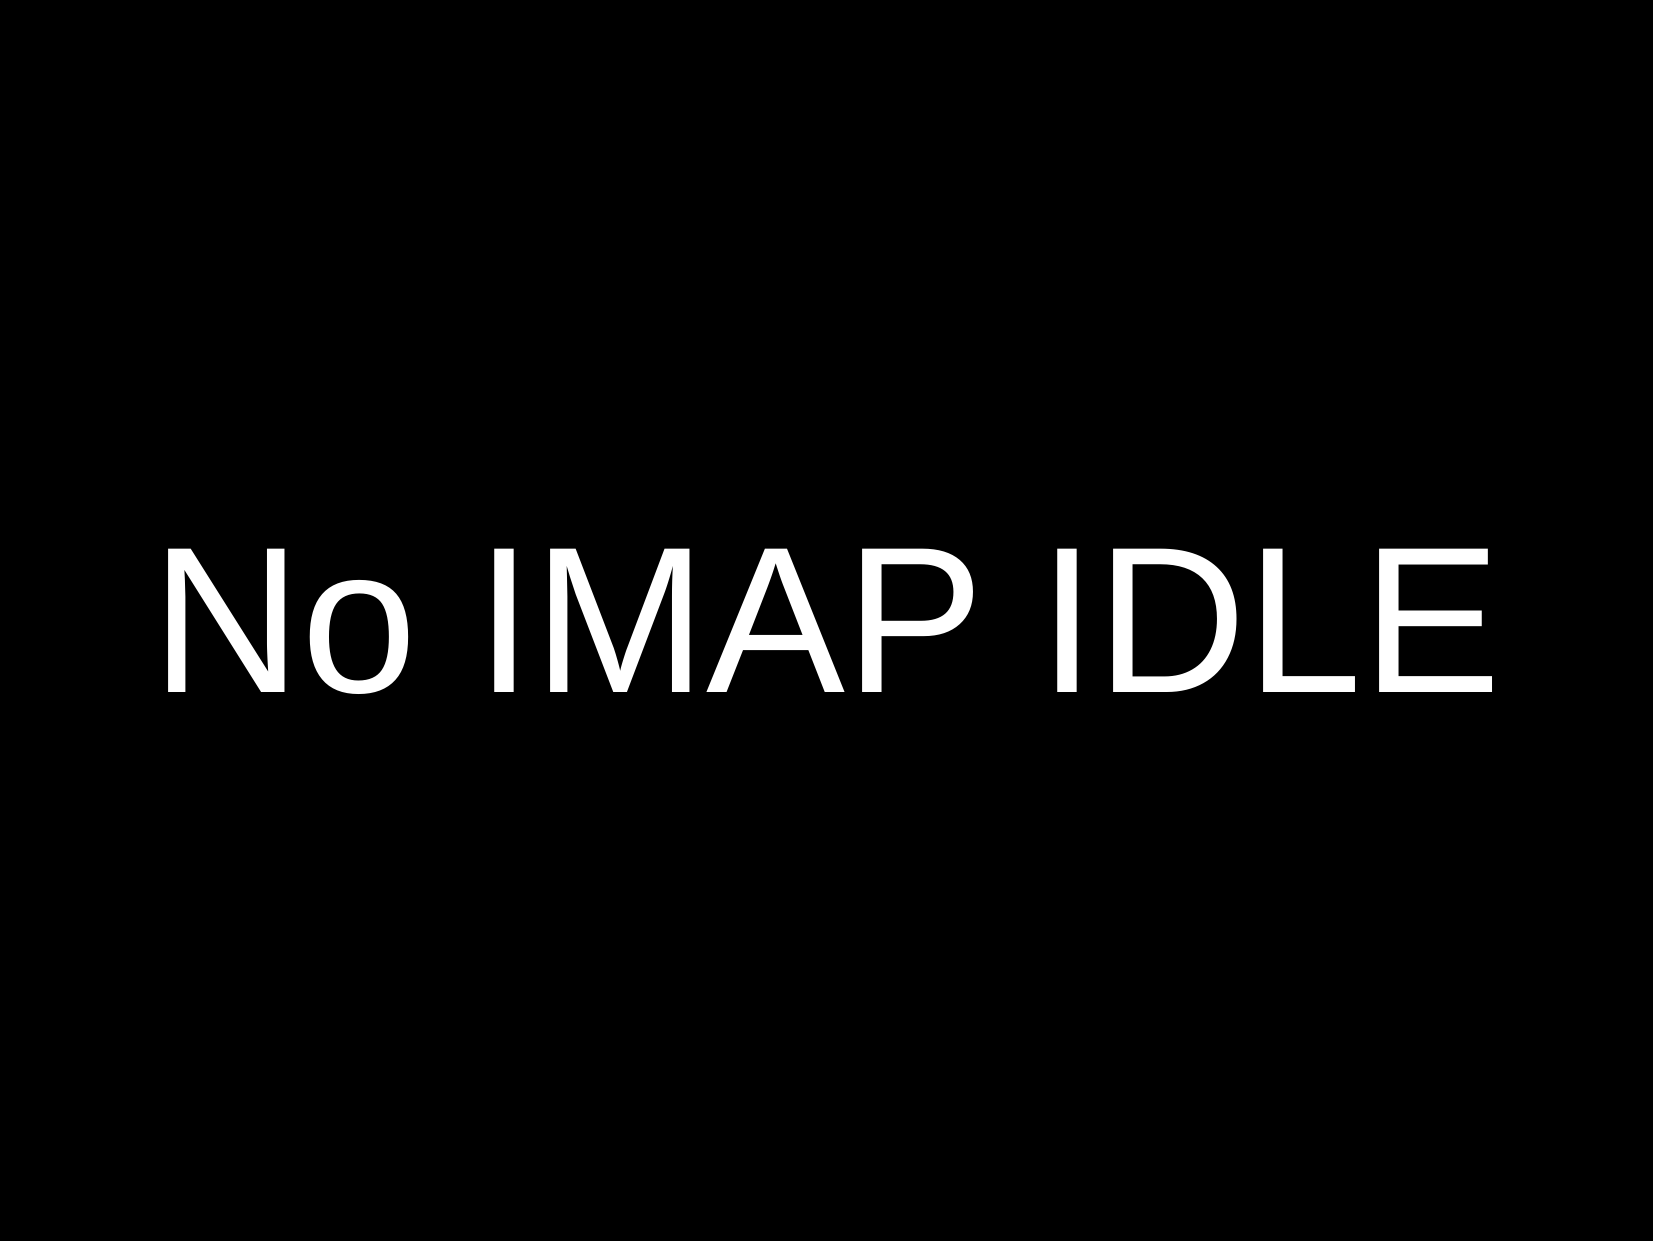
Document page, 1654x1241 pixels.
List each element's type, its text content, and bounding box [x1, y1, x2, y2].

title No IMAP IDLE [82, 101, 1571, 1140]
